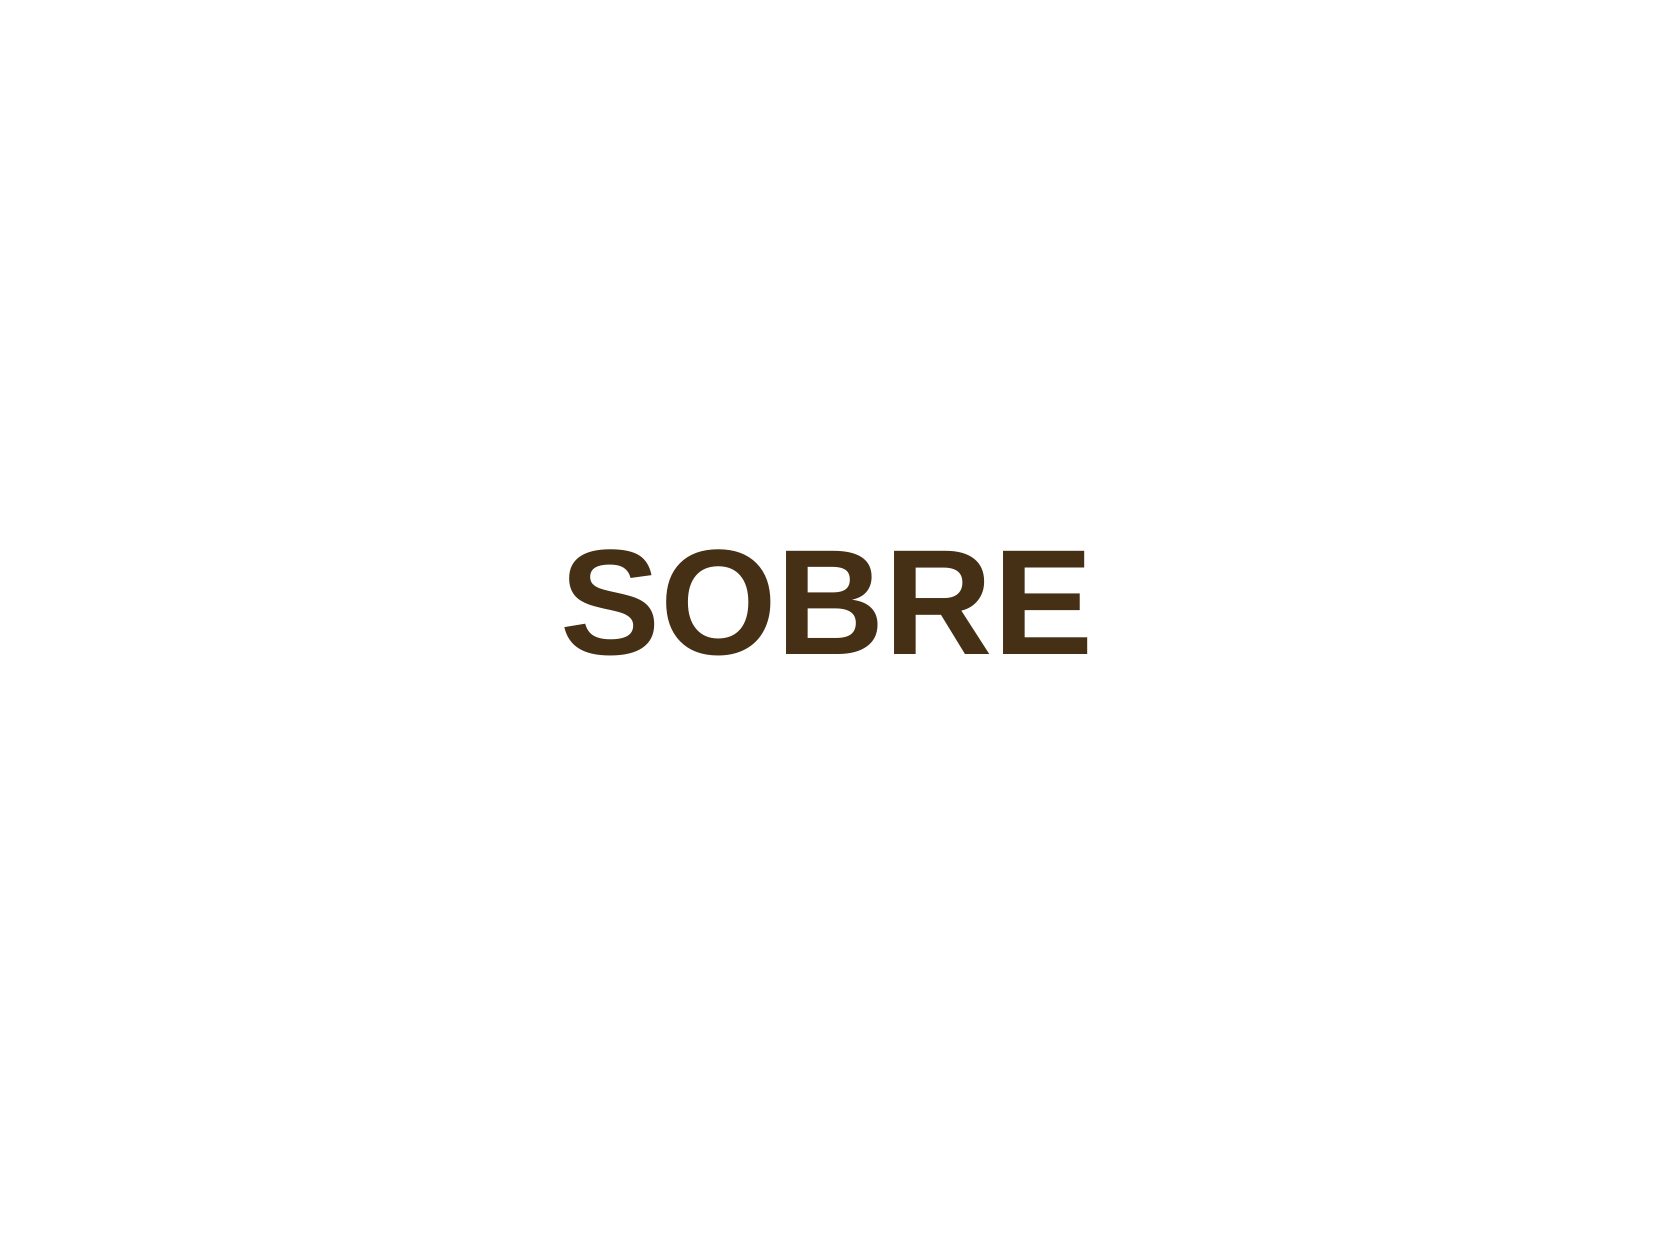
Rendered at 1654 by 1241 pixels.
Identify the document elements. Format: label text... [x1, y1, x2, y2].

title SOBRE [82, 49, 1571, 1156]
